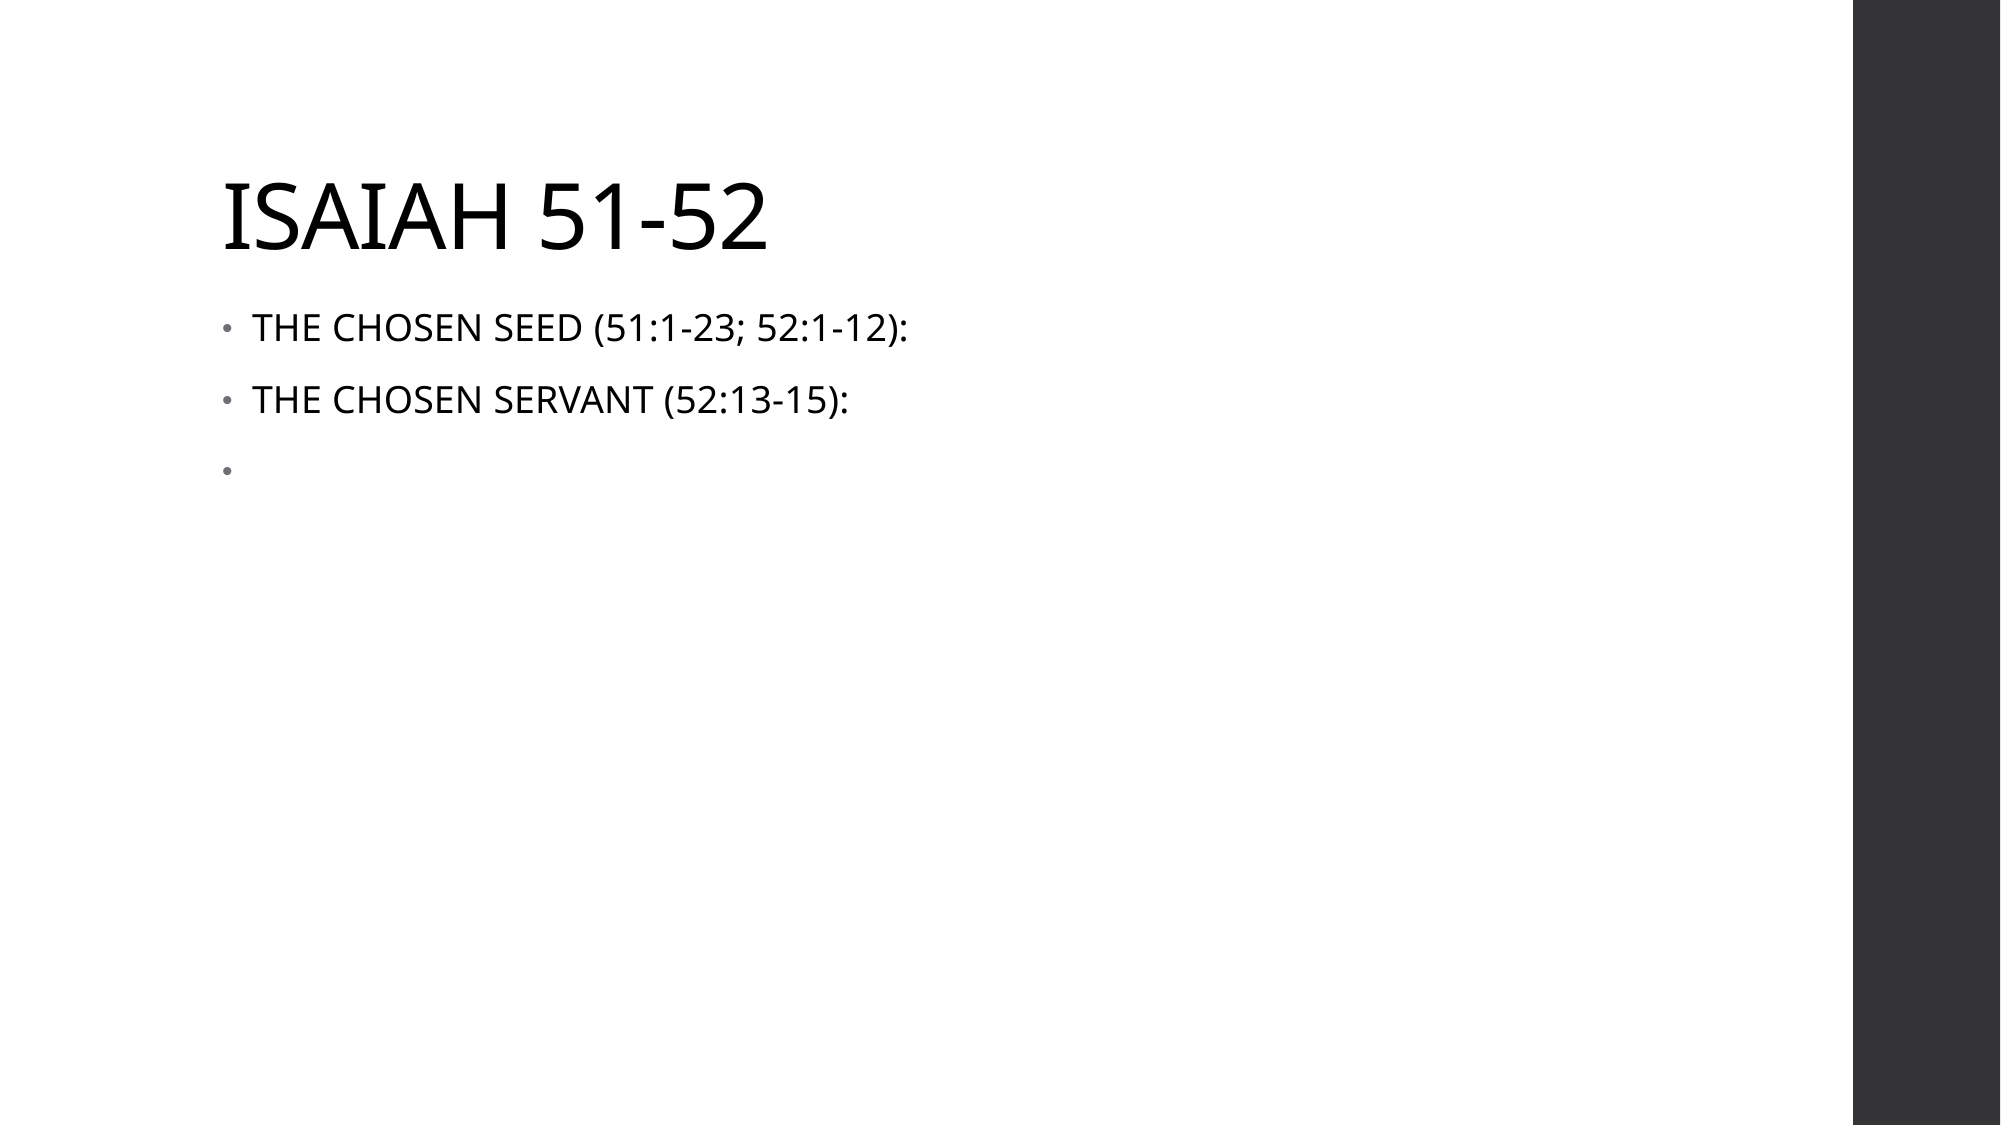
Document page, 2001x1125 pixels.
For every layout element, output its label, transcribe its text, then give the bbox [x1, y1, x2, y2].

title ISAIAH 51-52 [206, 60, 1797, 278]
list THE CHOSEN SEED (51:1-23; 52:1-12): THE CHOSEN SERVANT (52:13-15): [206, 299, 1617, 1014]
